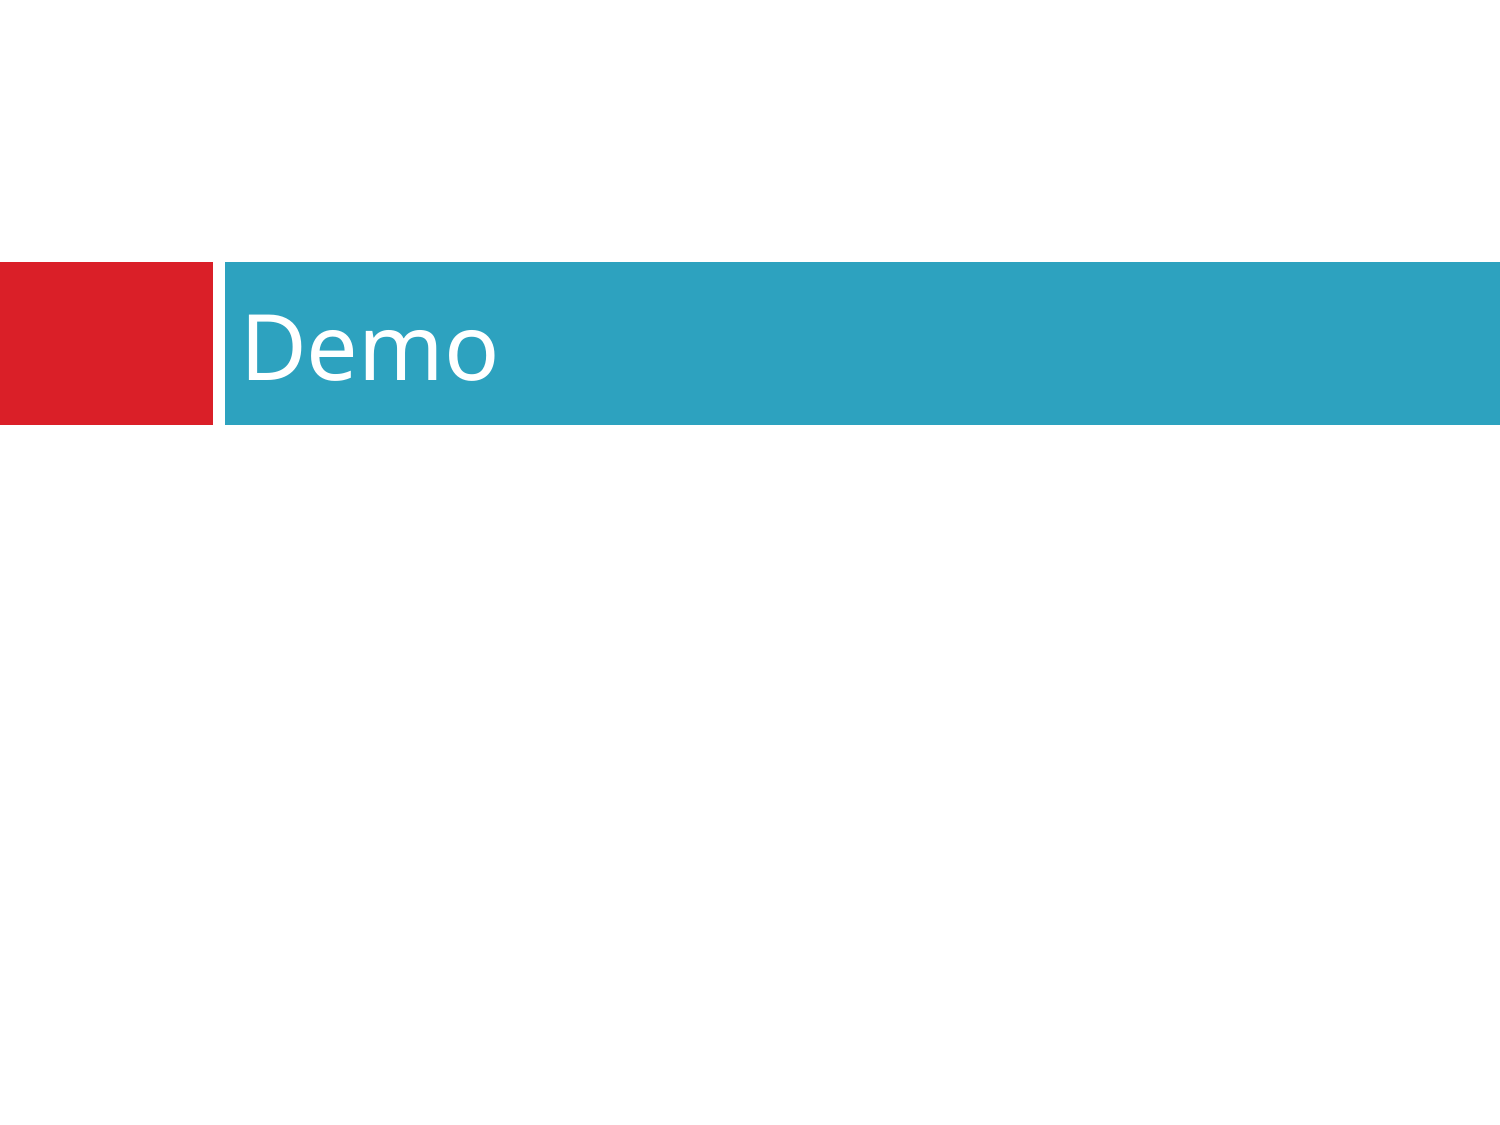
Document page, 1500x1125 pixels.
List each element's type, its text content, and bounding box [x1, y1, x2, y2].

title Demo [225, 262, 1476, 426]
